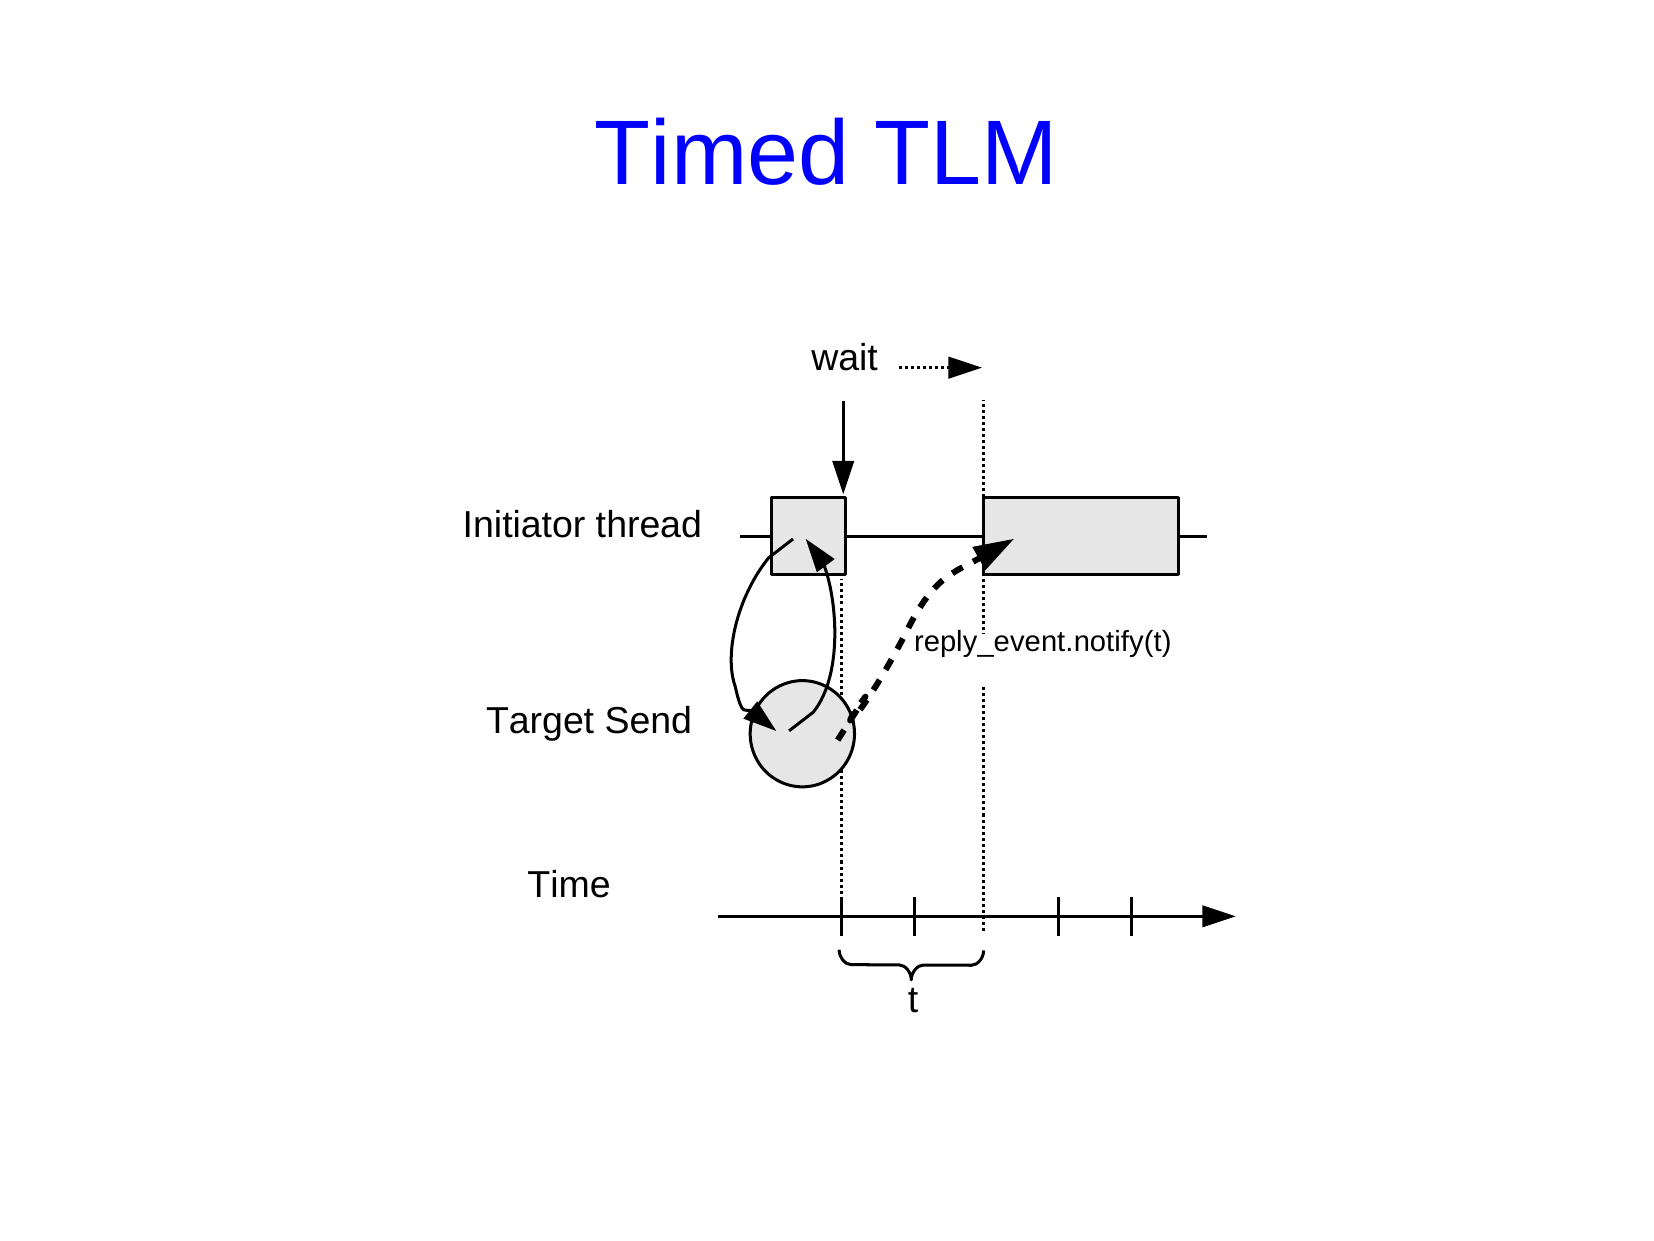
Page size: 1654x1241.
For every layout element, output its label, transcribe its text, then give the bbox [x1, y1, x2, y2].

title Timed TLM [82, 56, 1571, 250]
text_box Initiator thread [447, 495, 872, 607]
text_box t [893, 971, 957, 1083]
text_box Target Send [471, 691, 843, 804]
text_box [983, 497, 1179, 575]
text_box wait [796, 329, 952, 441]
text_box reply_event.notify(t) [899, 617, 1353, 710]
text_box [750, 680, 855, 787]
text_box Time [512, 856, 691, 968]
text_box [771, 497, 846, 575]
